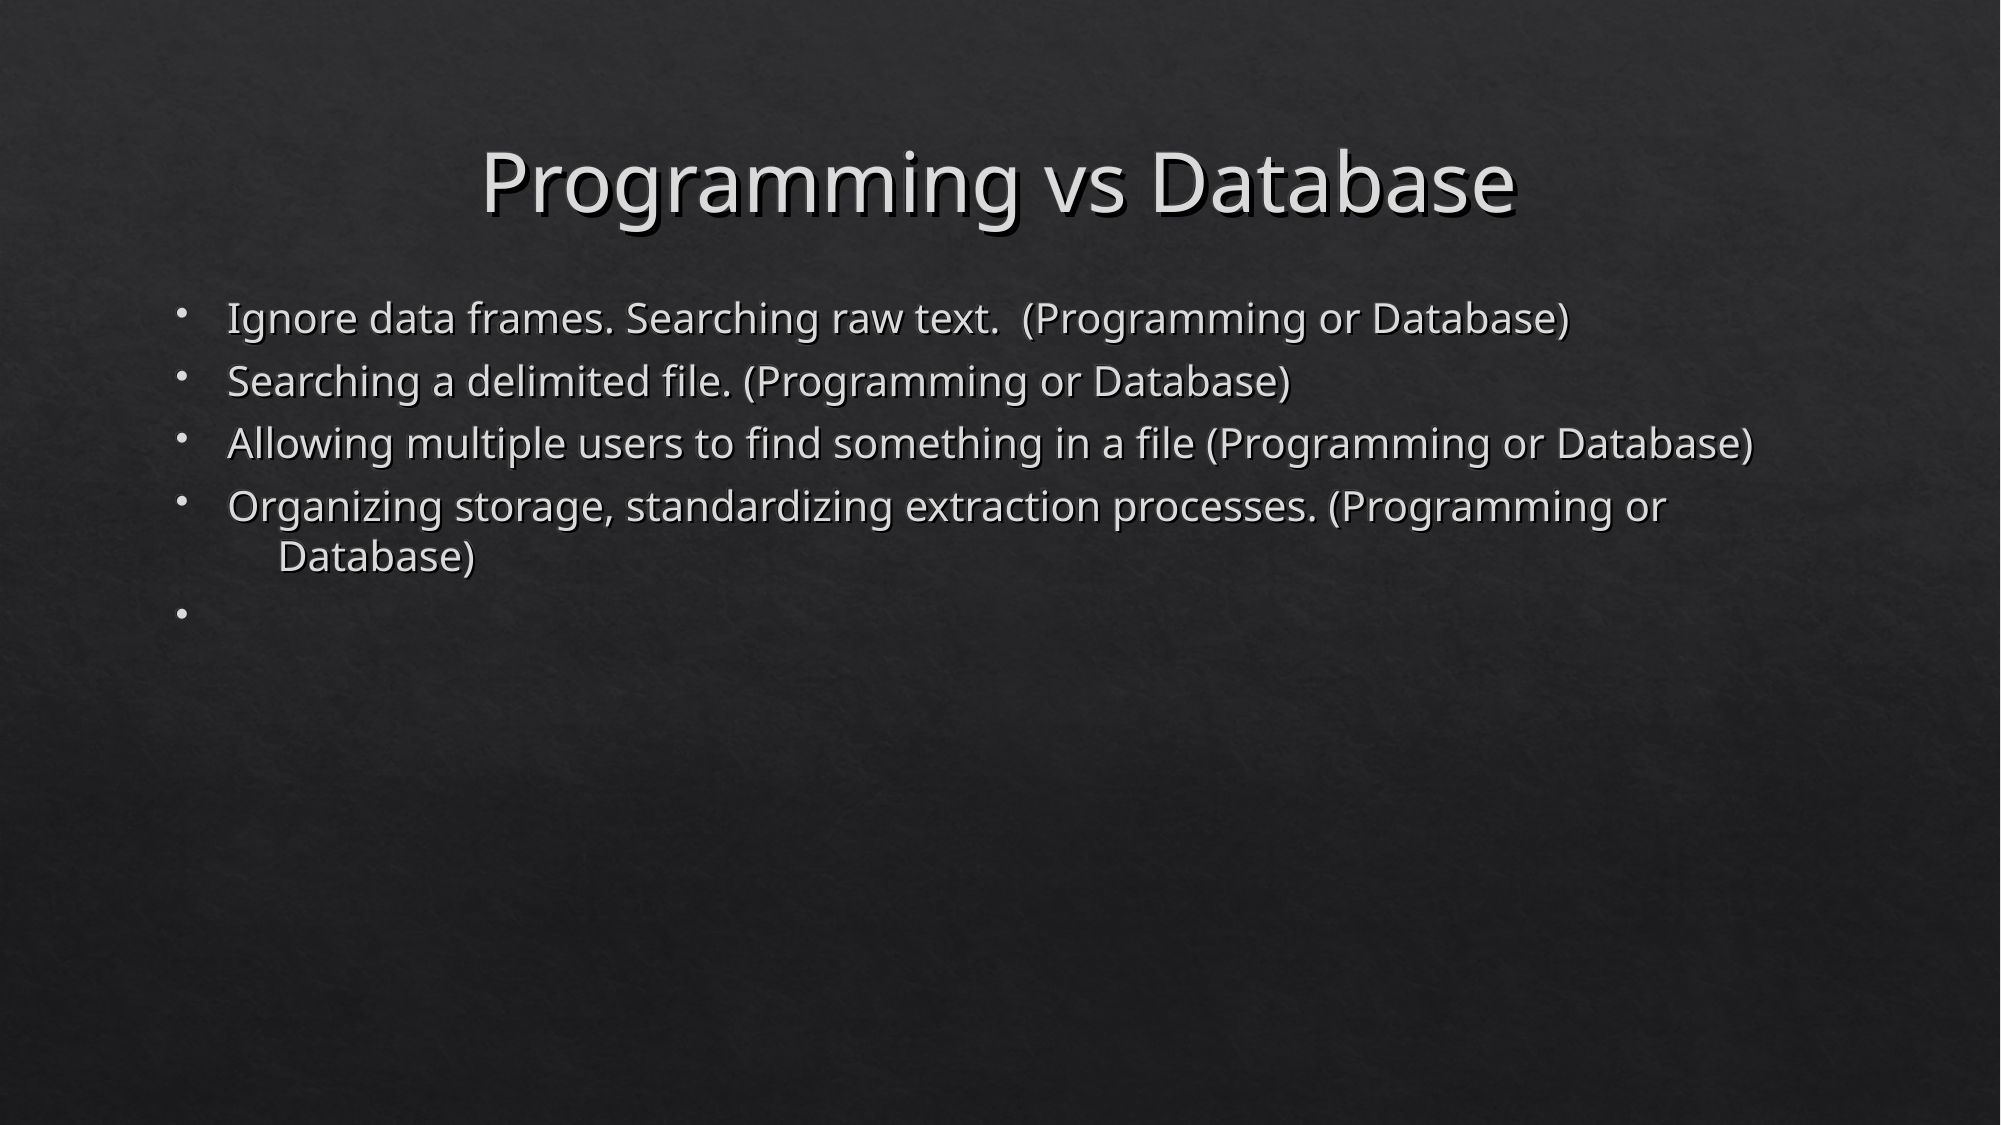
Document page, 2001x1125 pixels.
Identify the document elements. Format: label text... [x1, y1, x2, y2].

list Ignore data frames. Searching raw text. (Programming or Database) Searching a delimited file. (Programming or Database) Allowing multiple users to find something in a file (Programming or Database) Organizing storage, standardizing extraction processes. (Programming or Database) [149, 284, 1849, 950]
title Programming vs Database [149, 99, 1849, 260]
